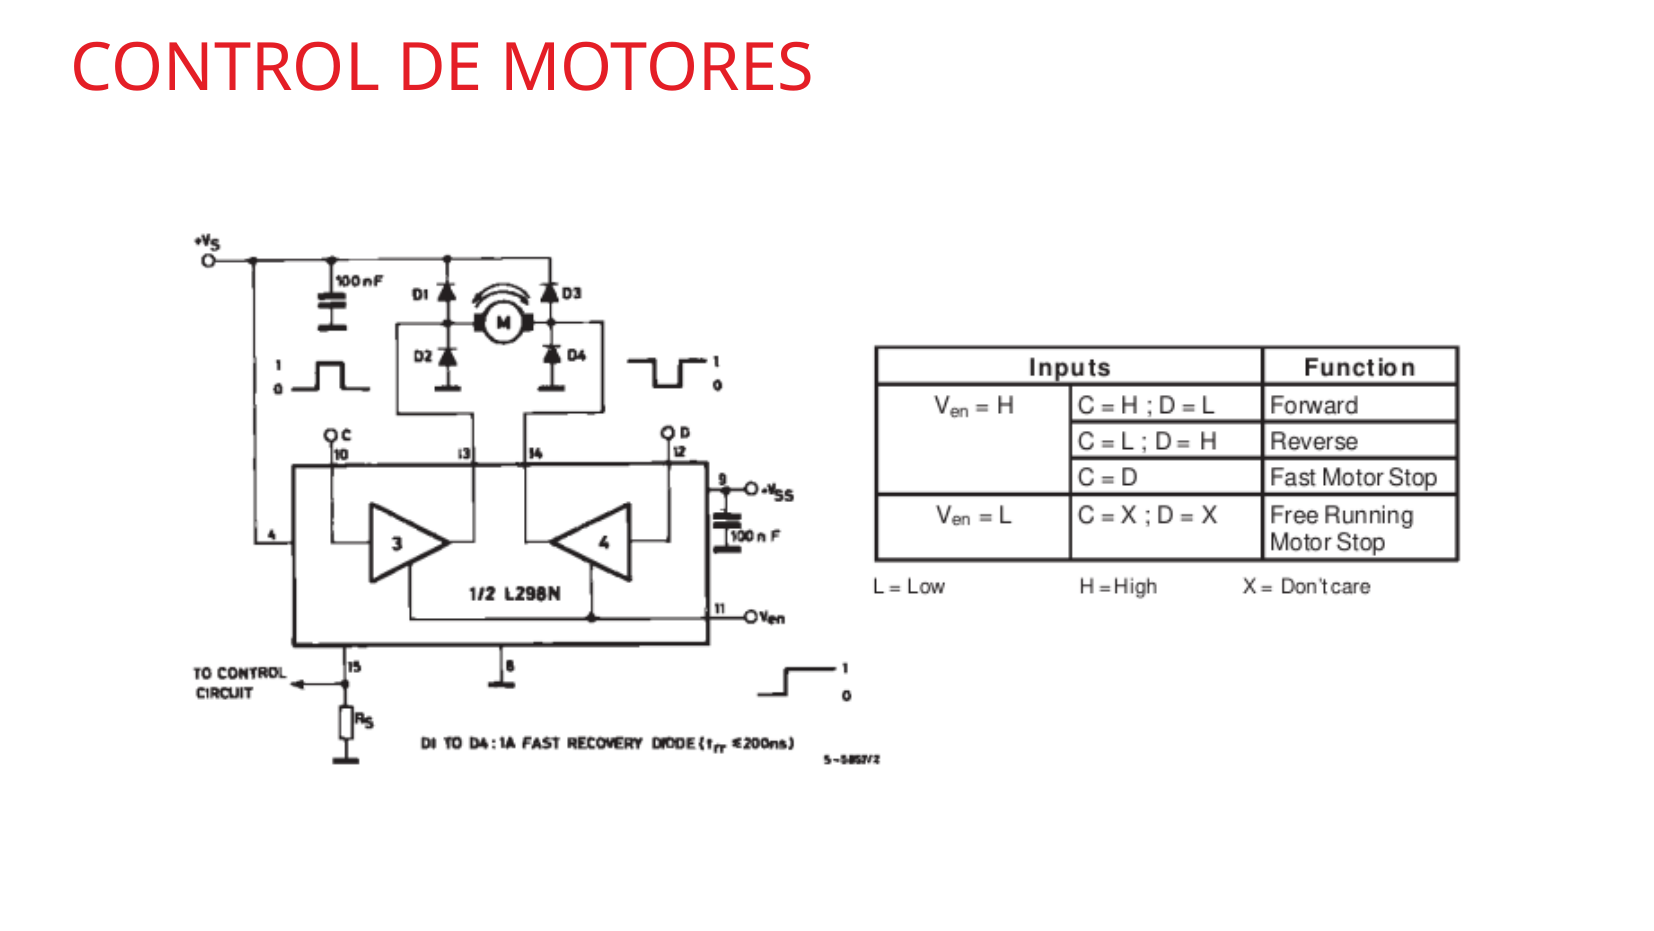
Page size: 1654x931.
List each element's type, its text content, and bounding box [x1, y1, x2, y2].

title CONTROL DE MOTORES [70, 11, 1347, 118]
picture [189, 216, 1464, 788]
